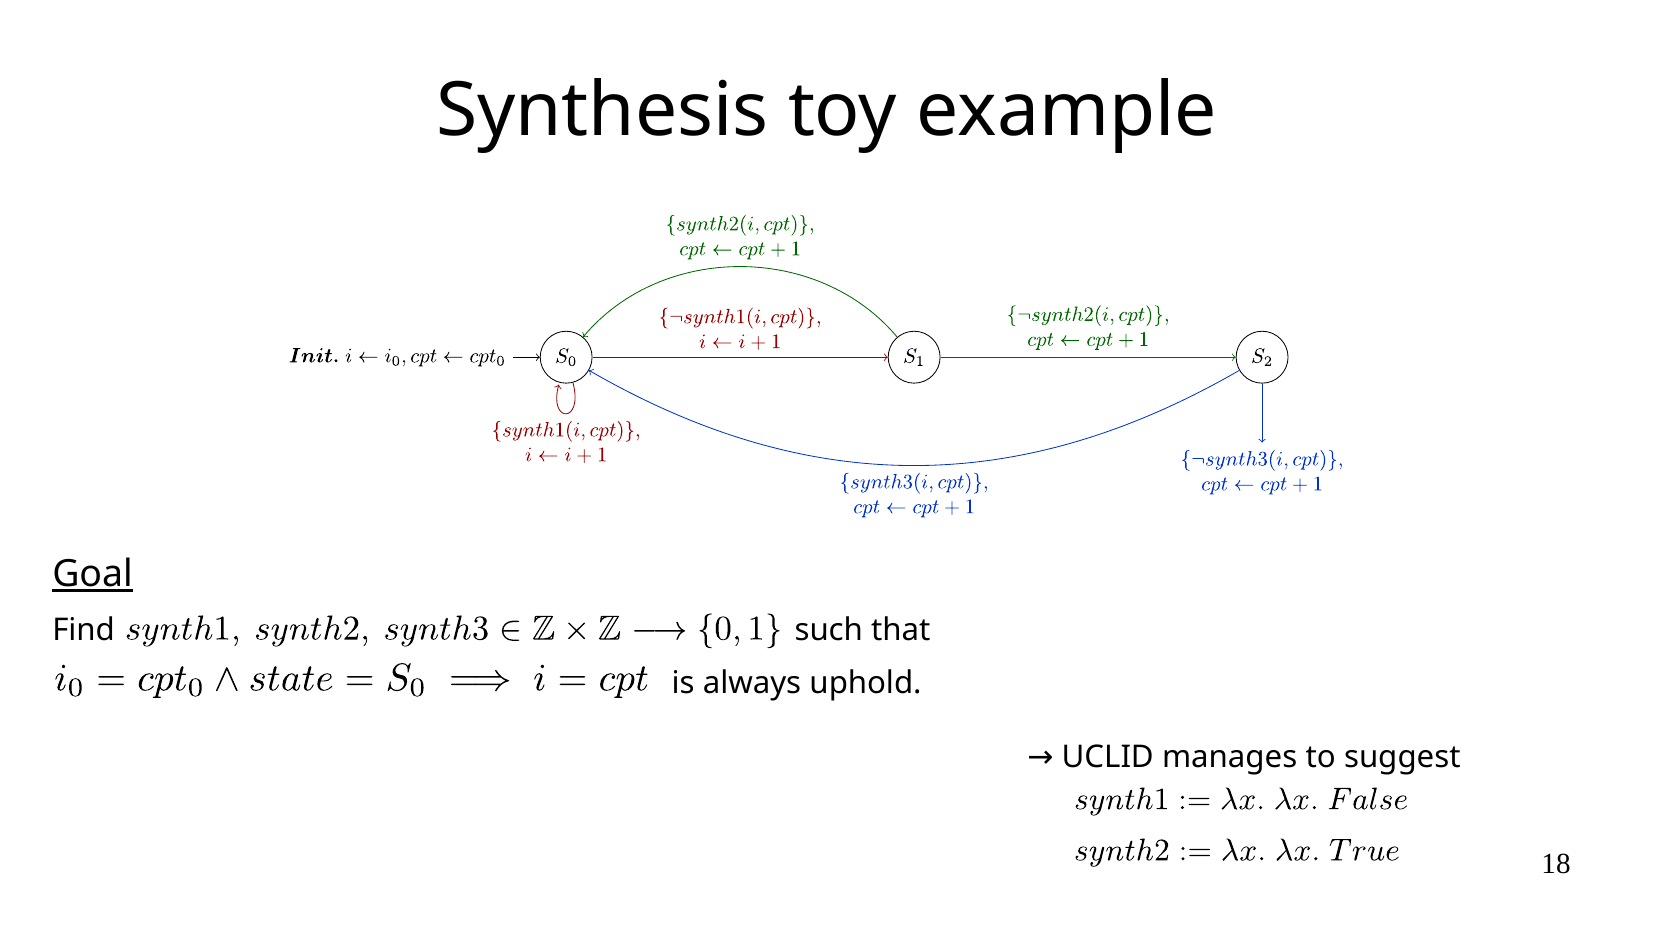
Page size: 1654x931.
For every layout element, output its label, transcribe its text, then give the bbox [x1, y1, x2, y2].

text_box [699, 613, 712, 649]
text_box [598, 615, 621, 640]
text_box [473, 616, 488, 641]
text_box → UCLID manages to suggest [1012, 726, 1576, 788]
text_box [568, 622, 586, 640]
text_box [310, 617, 322, 640]
text_box Synthesis toy example [340, 47, 1314, 156]
text_box Find [37, 600, 135, 654]
text_box [501, 620, 520, 641]
text_box [400, 624, 417, 647]
text_box Goal [37, 538, 263, 601]
text_box [181, 617, 193, 640]
text_box [142, 624, 159, 647]
text_box [750, 616, 762, 640]
text_box [126, 624, 140, 640]
text_box such that [779, 600, 968, 654]
text_box [633, 621, 686, 640]
text_box [1075, 838, 1399, 867]
text_box [715, 616, 731, 641]
text_box [734, 635, 739, 647]
text_box [363, 635, 368, 647]
text_box [255, 624, 269, 640]
text_box is always uphold. [656, 653, 938, 713]
text_box [195, 615, 213, 640]
text_box [419, 624, 439, 640]
text_box [160, 624, 180, 640]
text_box [767, 613, 780, 649]
text_box [233, 635, 238, 647]
text_box [532, 615, 555, 640]
text_box [1075, 787, 1407, 816]
picture [280, 207, 1373, 526]
text_box [439, 617, 451, 640]
text_box [271, 624, 288, 647]
text_box [324, 615, 342, 640]
text_box [344, 616, 359, 640]
text_box [453, 615, 471, 640]
text_box [55, 663, 648, 698]
text_box [385, 624, 399, 640]
text_box [289, 624, 309, 640]
text_box [216, 616, 229, 640]
